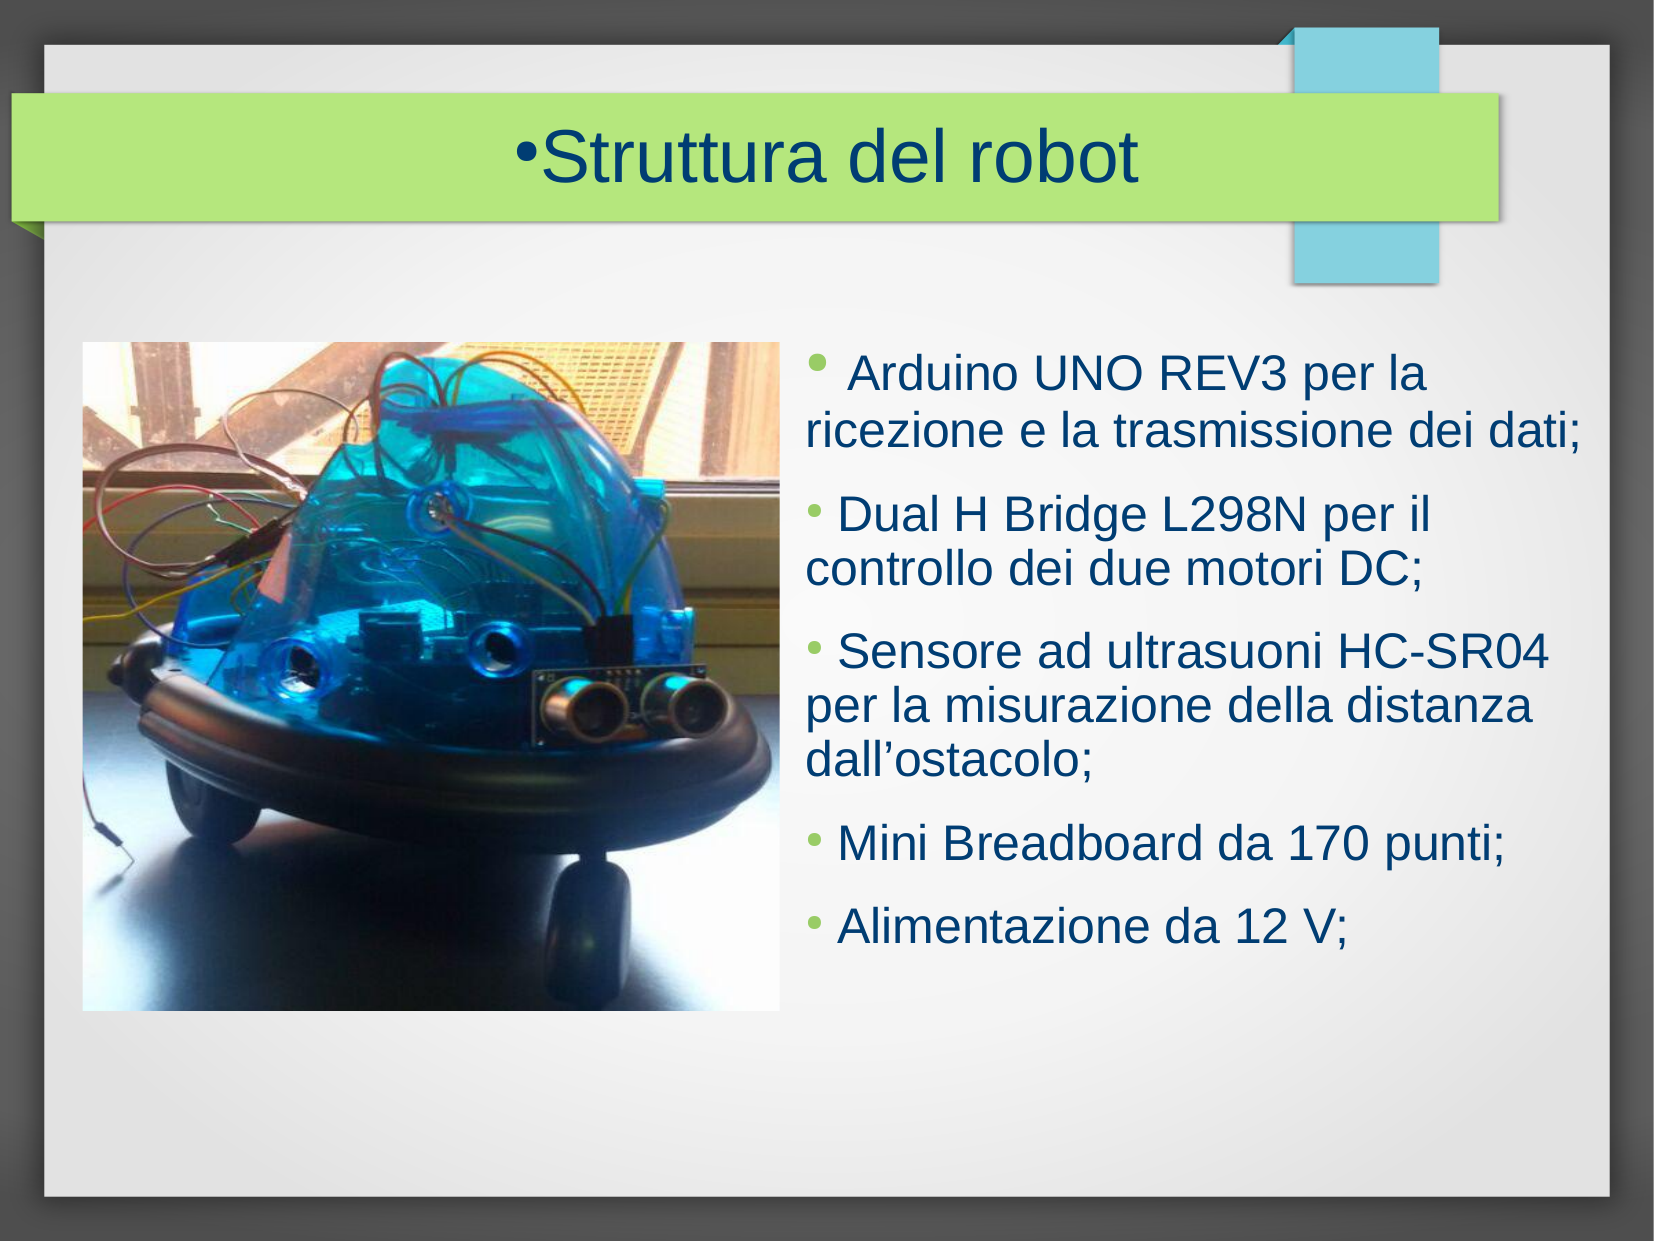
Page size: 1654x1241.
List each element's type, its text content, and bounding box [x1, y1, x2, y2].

list Arduino UNO REV3 per la ricezione e la trasmissione dei dati; Dual H Bridge L298N per il controllo dei due motori DC; Sensore ad ultrasuoni HC-SR04 per la misurazione della distanza dall’ostacolo; Mini Breadboard da 170 punti; Alimentazione da 12 V; [805, 332, 1604, 1052]
picture [0, 0, 1654, 1241]
title Struttura del robot [82, 49, 1571, 257]
